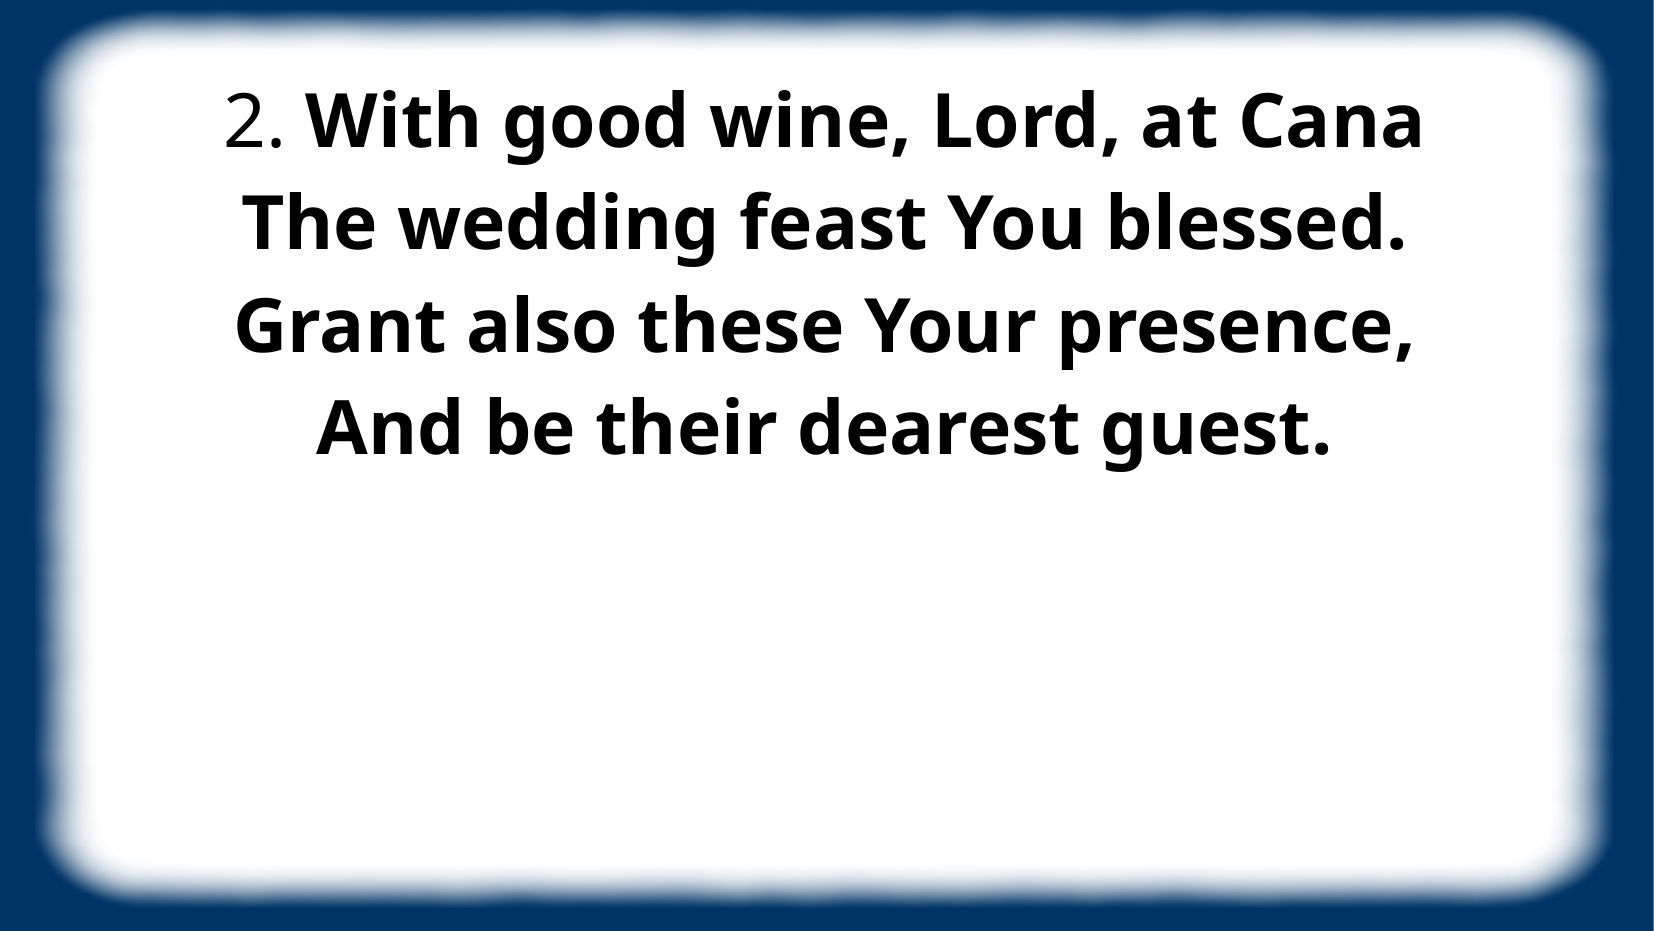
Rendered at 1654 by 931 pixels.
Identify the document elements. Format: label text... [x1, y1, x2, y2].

picture [0, 0, 1654, 931]
text_box 2. With good wine, Lord, at Cana The wedding feast You blessed. Grant also these Your presence, And be their dearest guest. [105, 60, 1546, 475]
